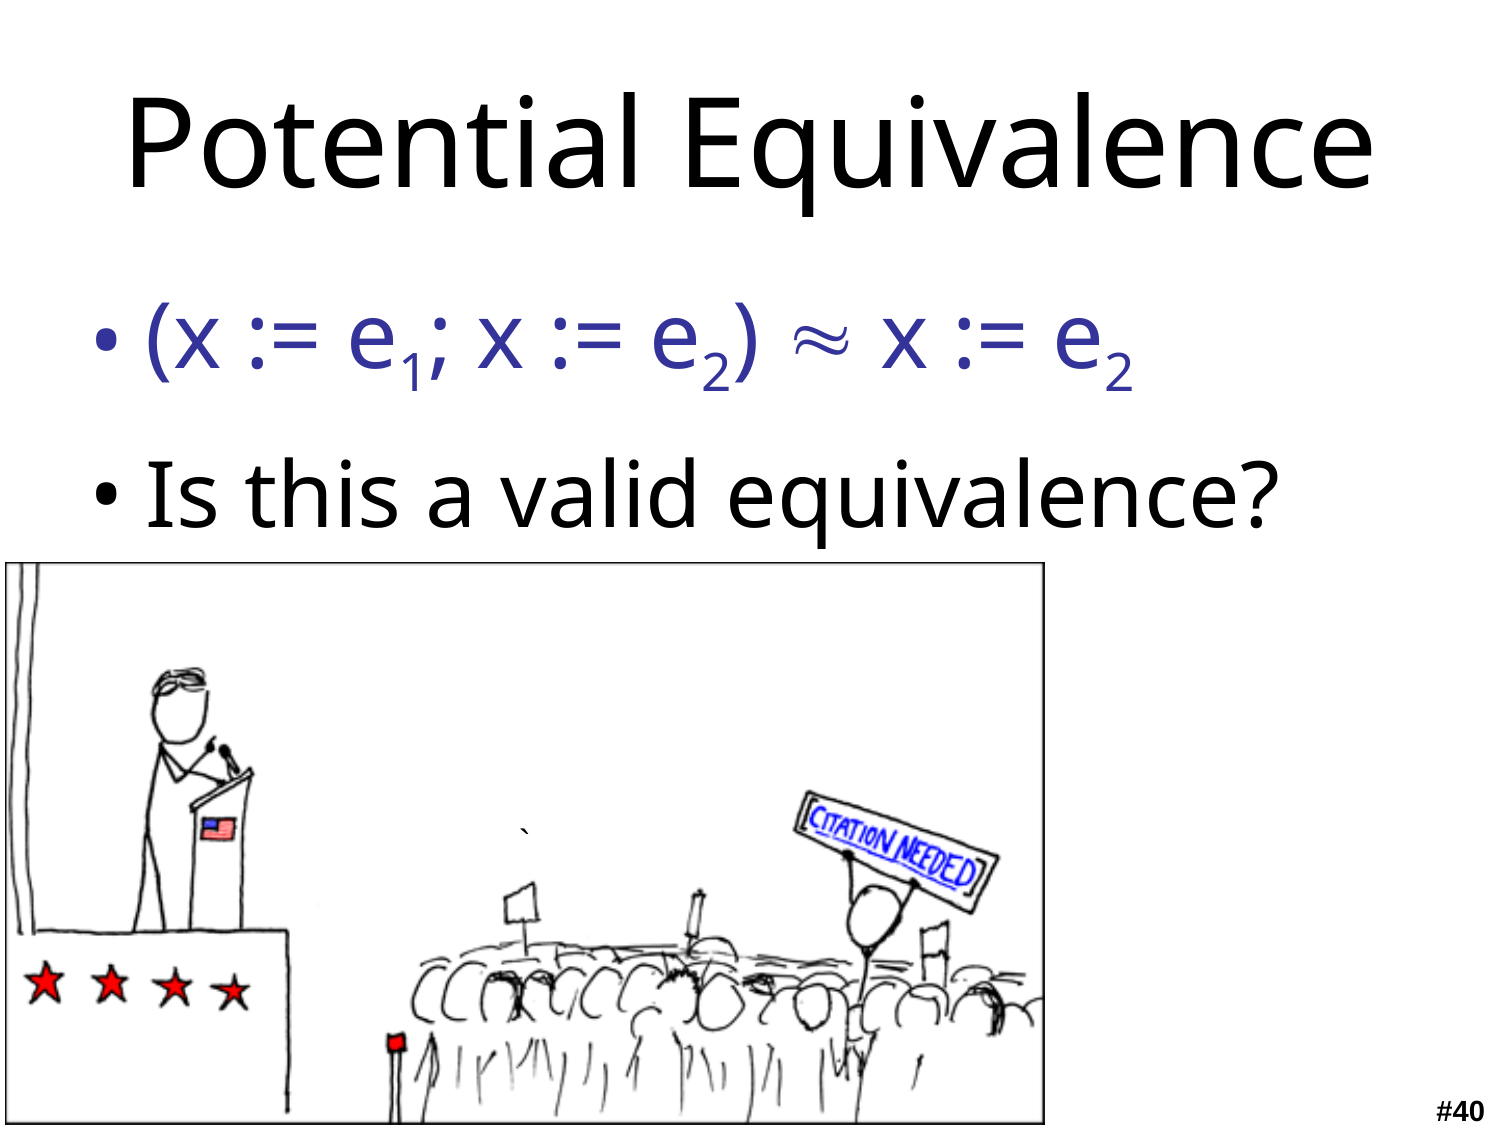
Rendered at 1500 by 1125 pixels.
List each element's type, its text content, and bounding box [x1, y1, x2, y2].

title Potential Equivalence [75, 45, 1426, 233]
picture [5, 562, 1045, 1125]
list (x := e1; x := e2)  x := e2 Is this a valid equivalence? [74, 262, 1450, 1006]
